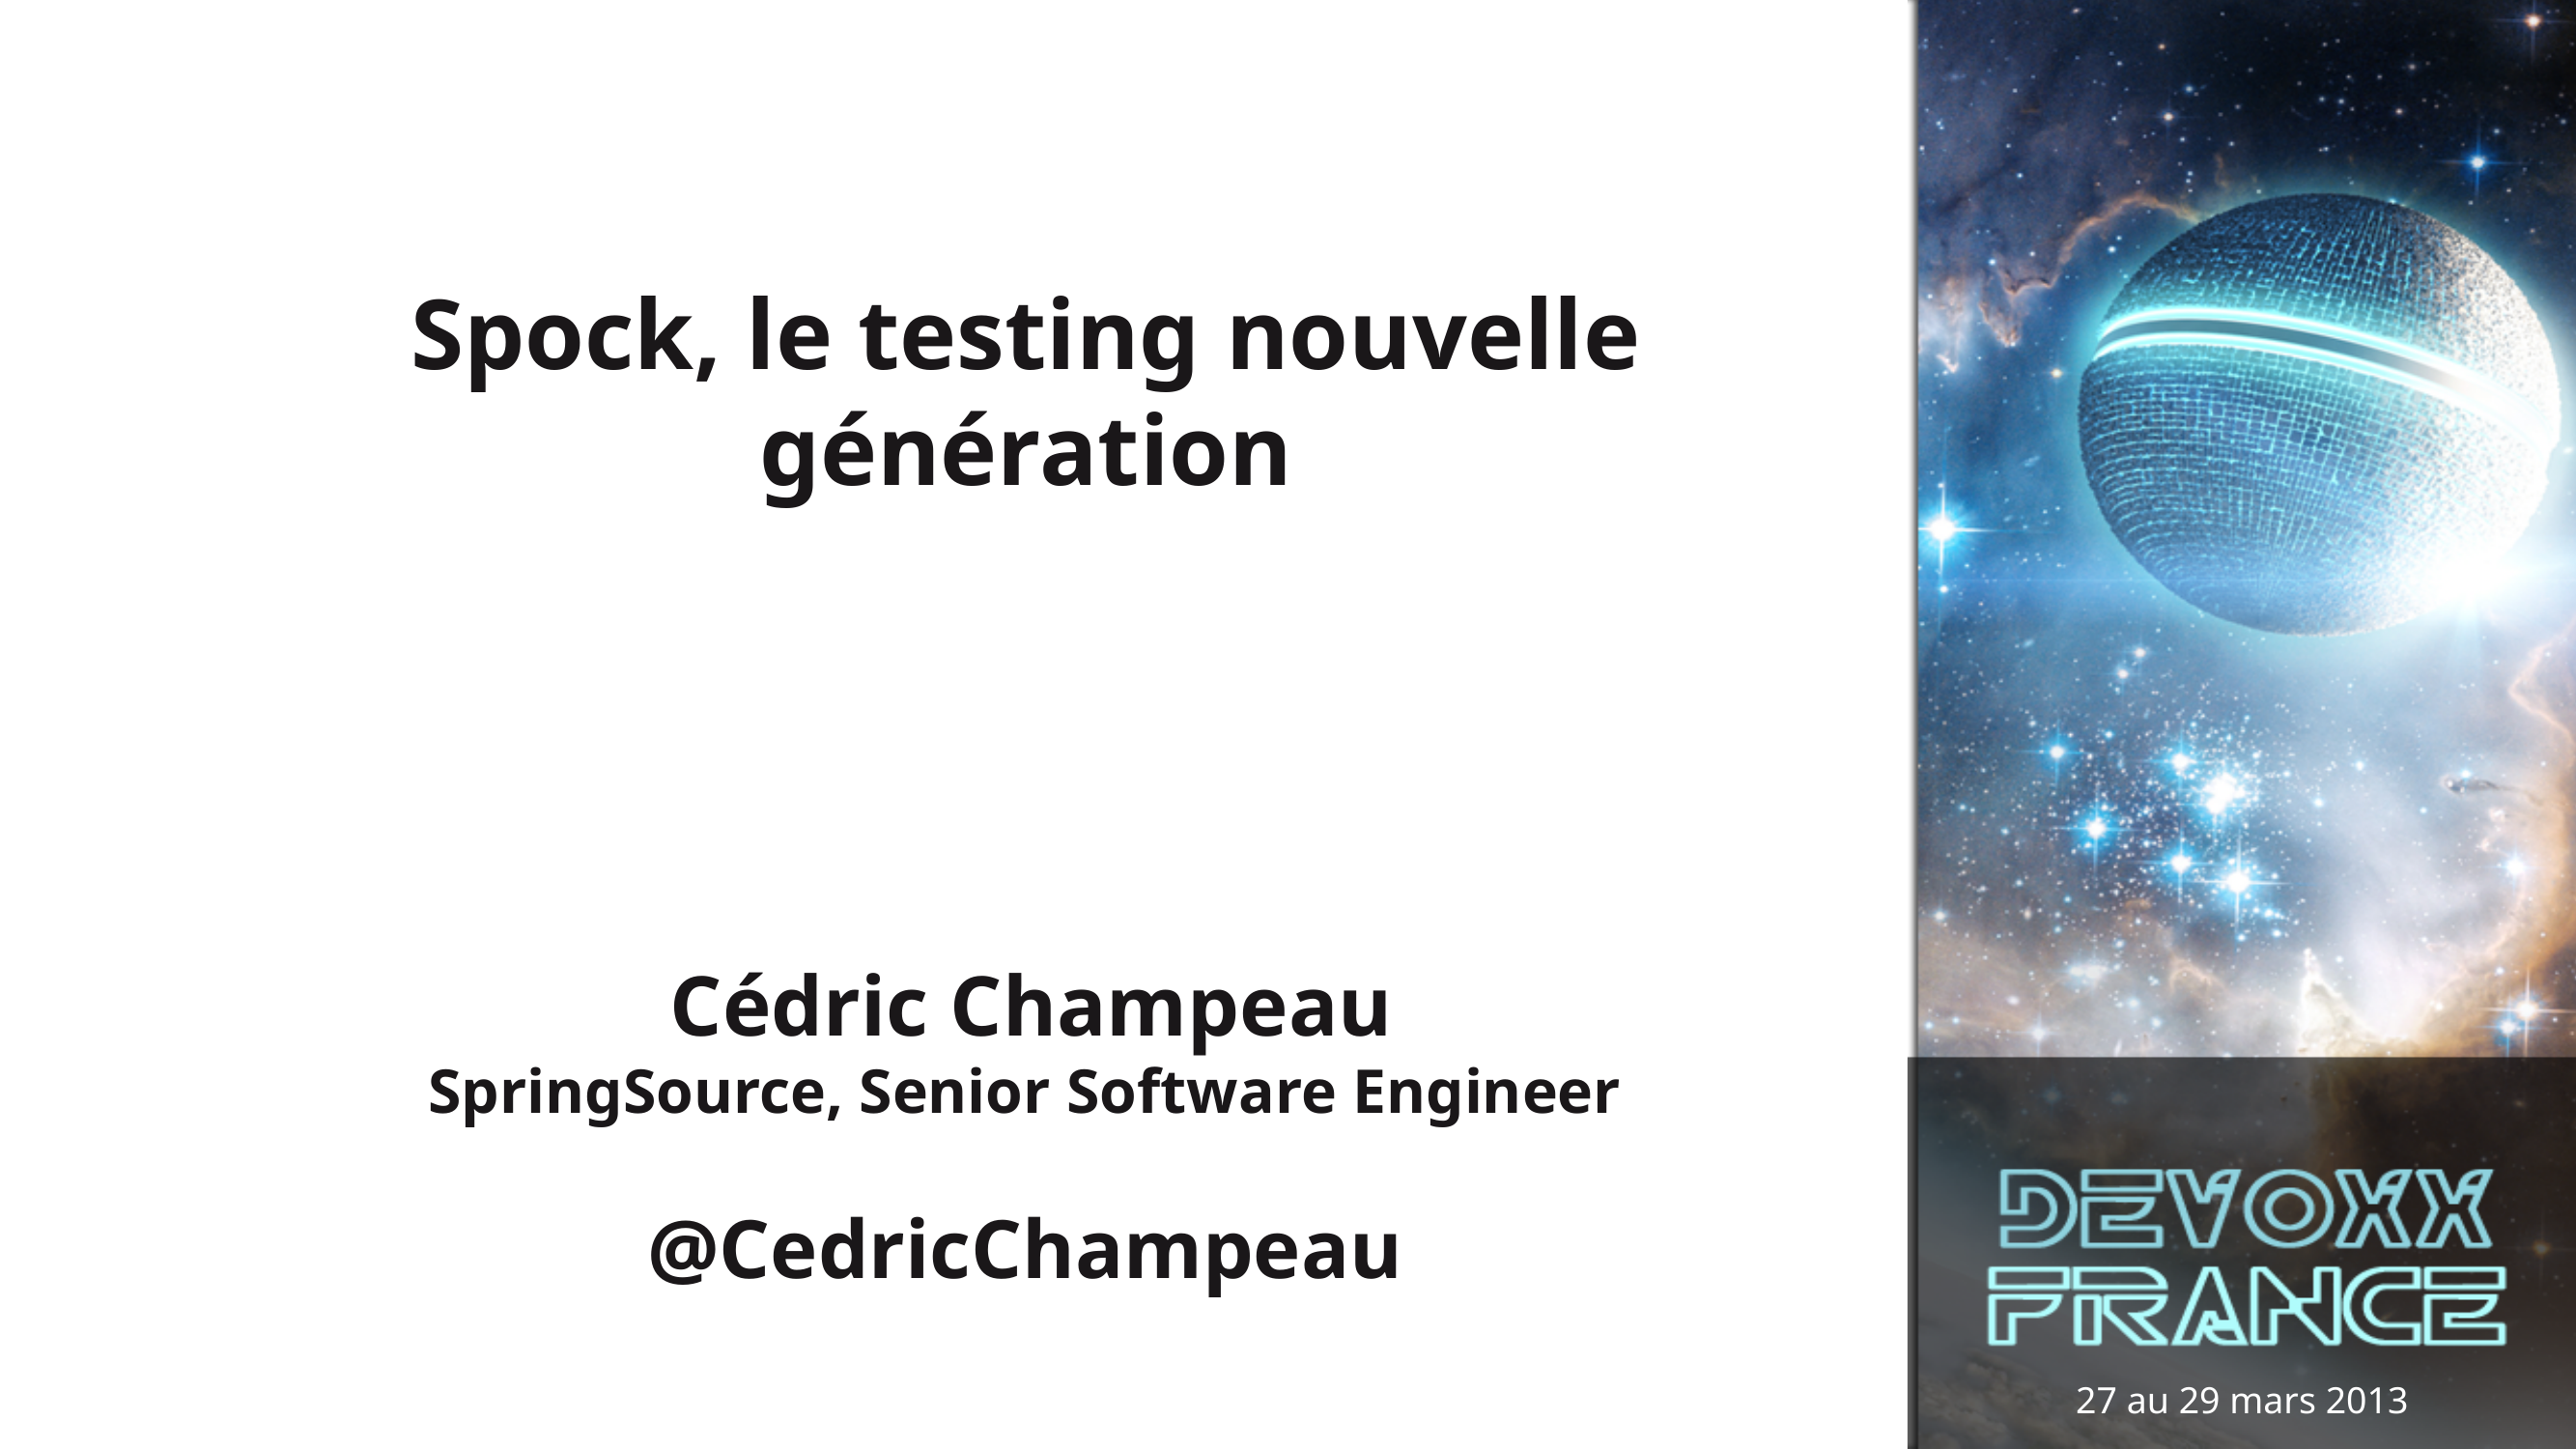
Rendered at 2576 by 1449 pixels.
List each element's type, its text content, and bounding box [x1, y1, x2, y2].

picture [1907, 0, 2576, 1449]
title Spock, le testing nouvelle génération [212, 23, 1840, 513]
list Cédric Champeau SpringSource, Senior Software Engineer @CedricChampeau [19, 946, 2031, 1406]
